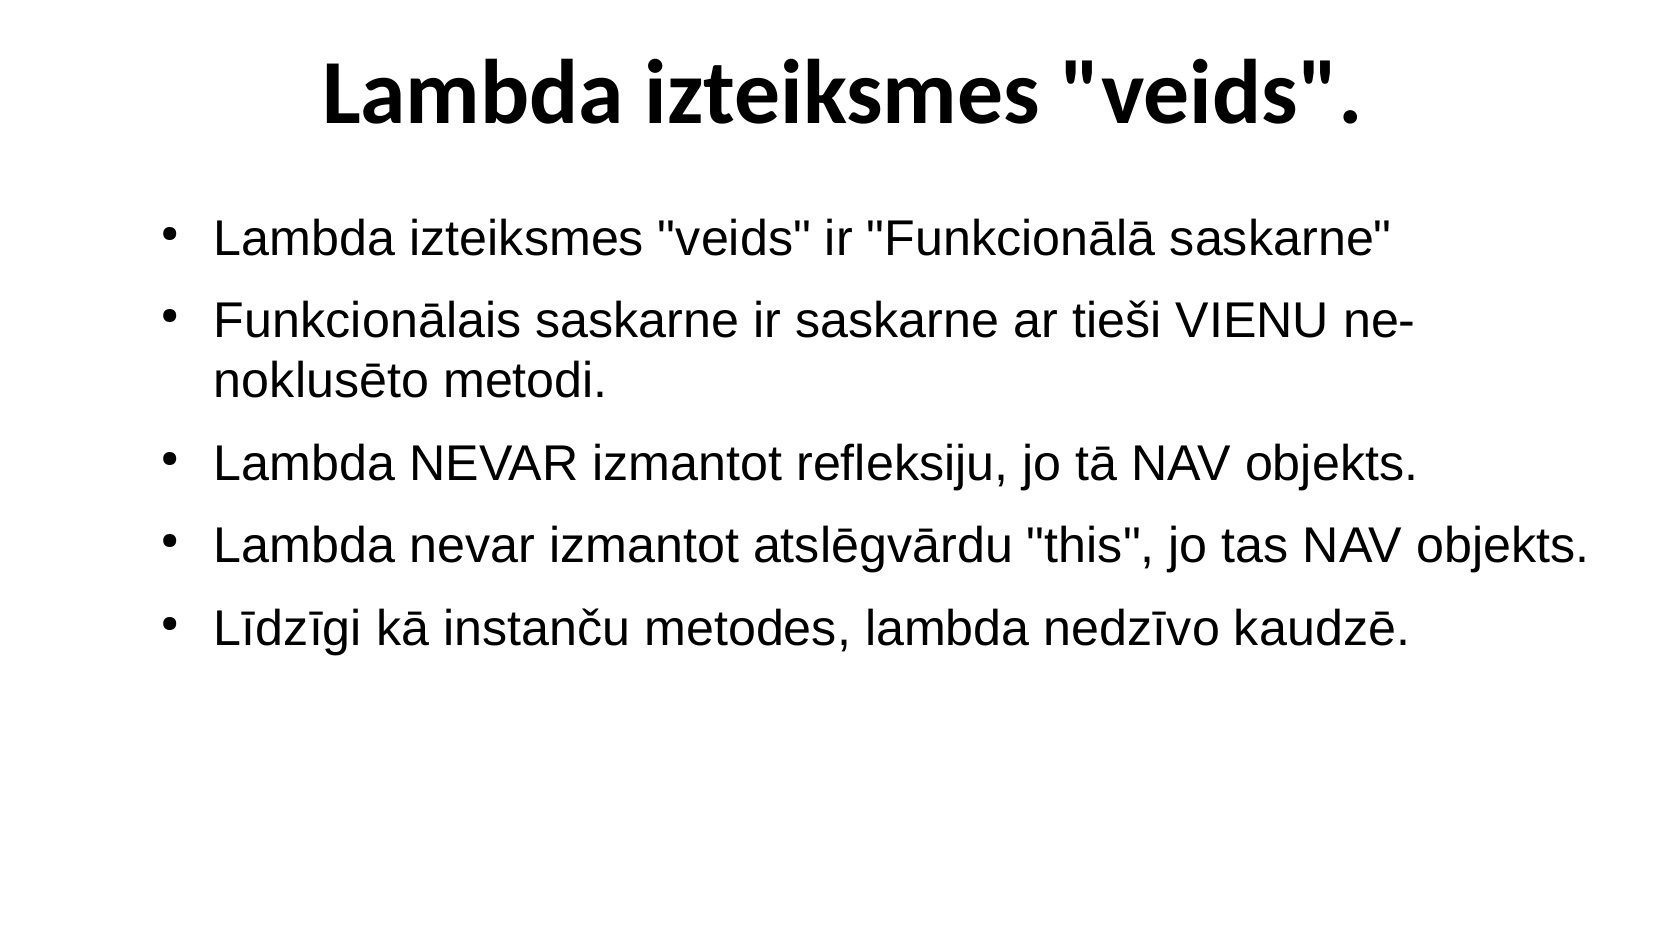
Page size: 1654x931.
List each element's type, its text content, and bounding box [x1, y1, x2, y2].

title Lambda izteiksmes "veids". [82, 1, 1571, 182]
list Lambda izteiksmes "veids" ir "Funkcionālā saskarne" Funkcionālais saskarne ir saskarne ar tieši VIENU ne-noklusēto metodi. Lambda NEVAR izmantot refleksiju, jo tā NAV objekts. Lambda nevar izmantot atslēgvārdu "this", jo tas NAV objekts. Līdzīgi kā instanču metodes, lambda nedzīvo kaudzē. [143, 204, 1599, 925]
